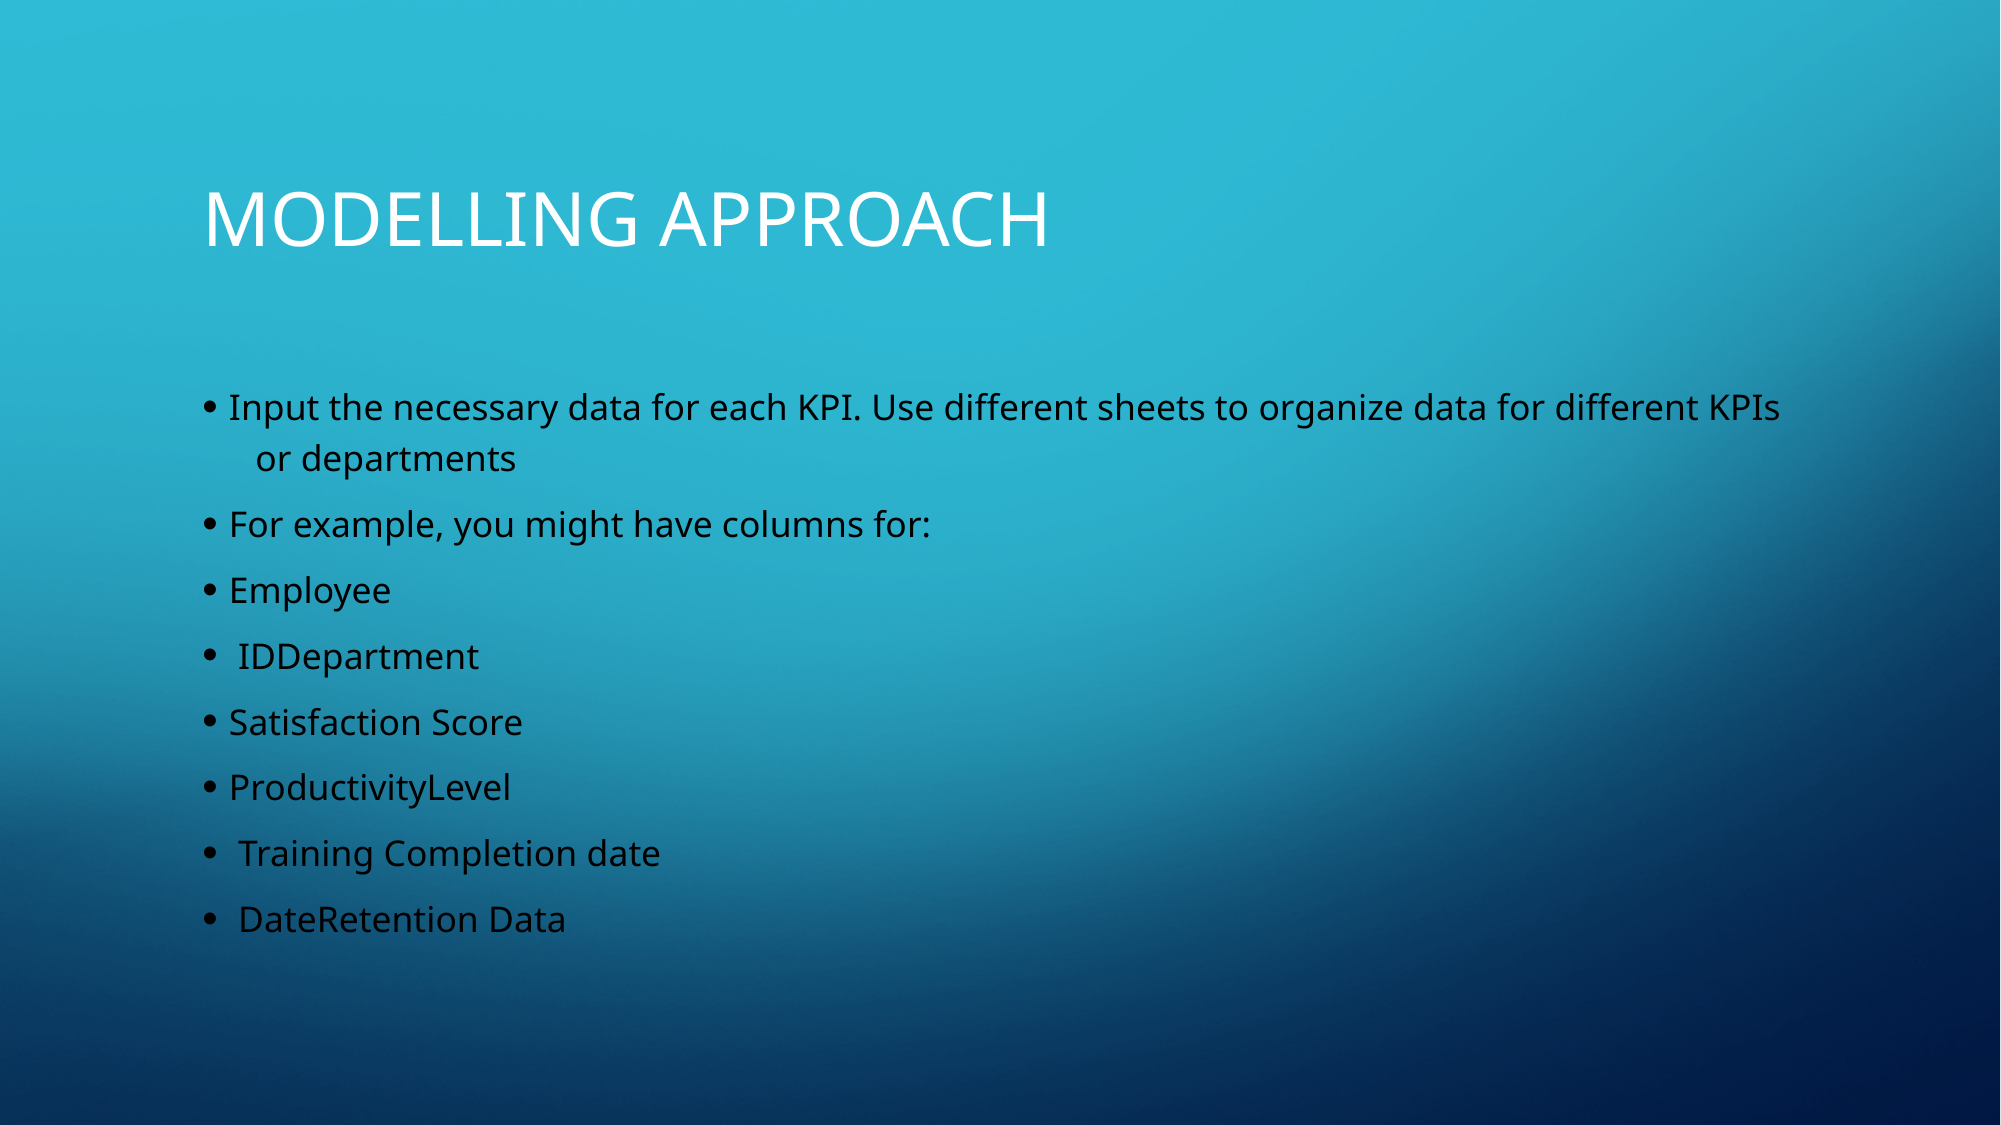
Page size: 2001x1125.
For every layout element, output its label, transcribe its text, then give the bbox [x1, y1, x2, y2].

list Input the necessary data for each KPI. Use different sheets to organize data for different KPIs or departments For example, you might have columns for: Employee IDDepartment Satisfaction Score ProductivityLevel Training Completion date DateRetention Data [187, 369, 1813, 951]
title MODELLING APPROACH [187, 101, 1813, 344]
